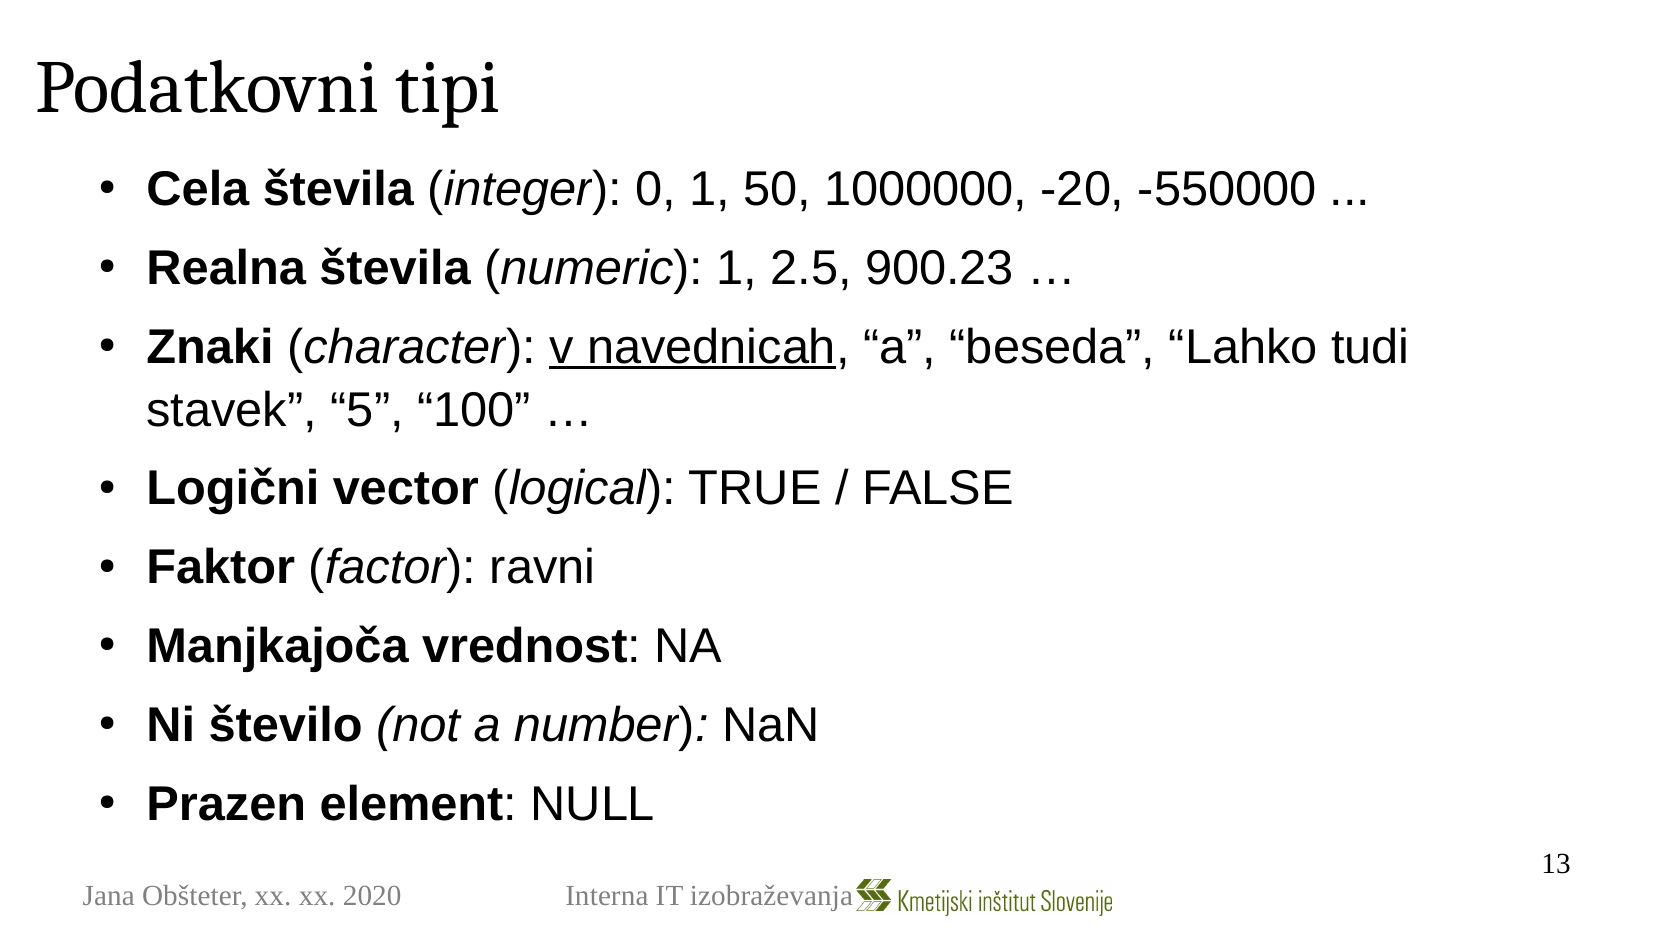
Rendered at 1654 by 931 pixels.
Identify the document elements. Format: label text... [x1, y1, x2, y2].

list Cela števila (integer): 0, 1, 50, 1000000, -20, -550000 ... Realna števila (numeric): 1, 2.5, 900.23 … Znaki (character): v navednicah, “a”, “beseda”, “Lahko tudi stavek”, “5”, “100” … Logični vector (logical): TRUE / FALSE Faktor (factor): ravni Manjkajoča vrednost: NA Ni število (not a number): NaN Prazen element: NULL [82, 153, 1571, 837]
title Podatkovni tipi [35, 21, 1524, 154]
picture [856, 879, 1112, 916]
